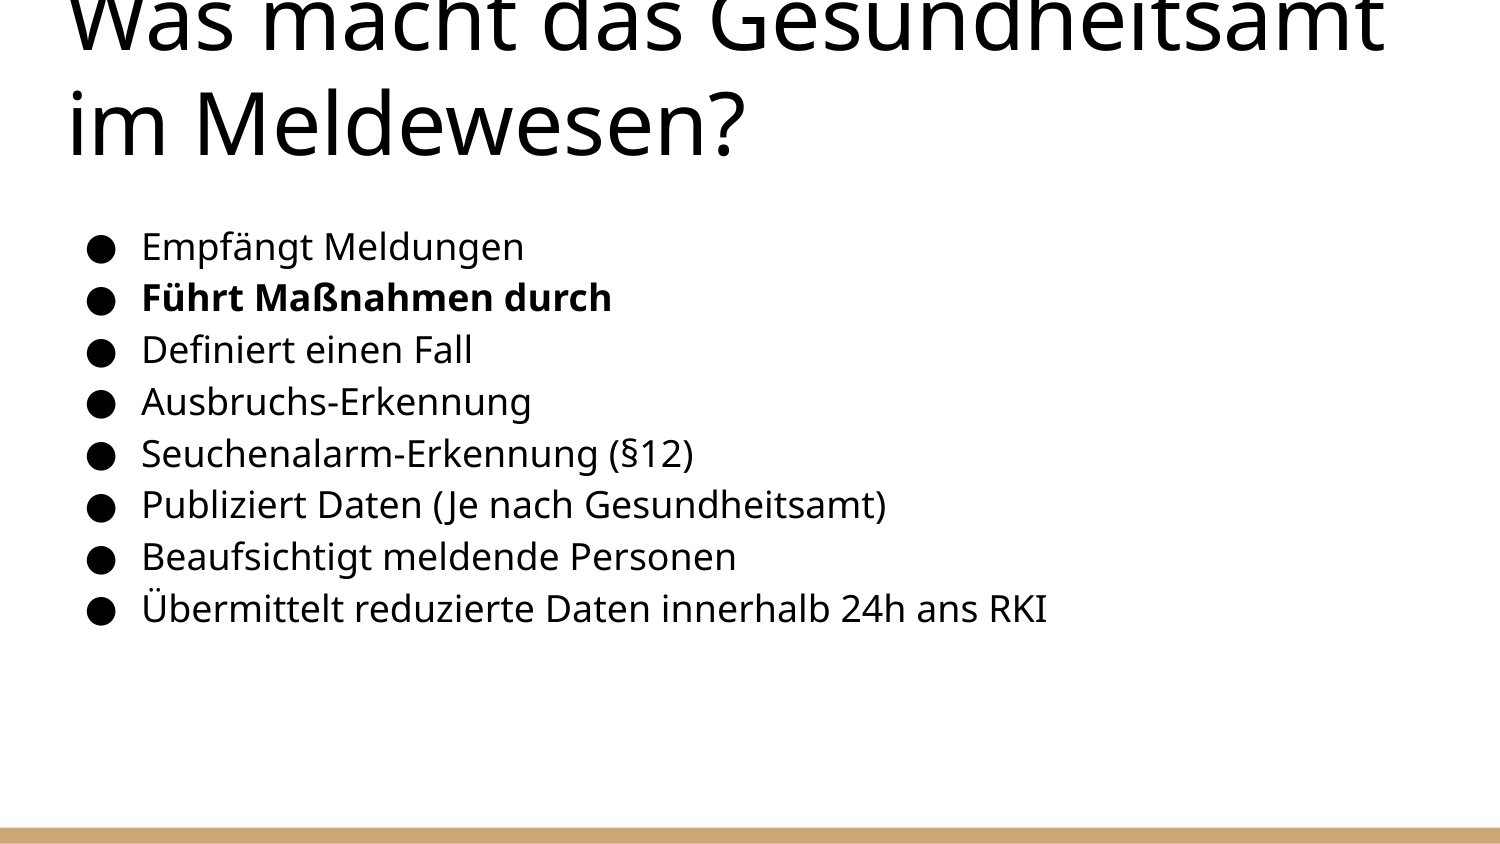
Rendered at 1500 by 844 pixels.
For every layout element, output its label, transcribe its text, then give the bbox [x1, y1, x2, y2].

list Empfängt Meldungen Führt Maßnahmen durch Definiert einen Fall Ausbruchs-Erkennung Seuchenalarm-Erkennung (§12) Publiziert Daten (Je nach Gesundheitsamt) Beaufsichtigt meldende Personen Übermittelt reduzierte Daten innerhalb 24h ans RKI [51, 200, 1449, 752]
title Was macht das Gesundheitsamt im Meldewesen? [51, 51, 1449, 189]
